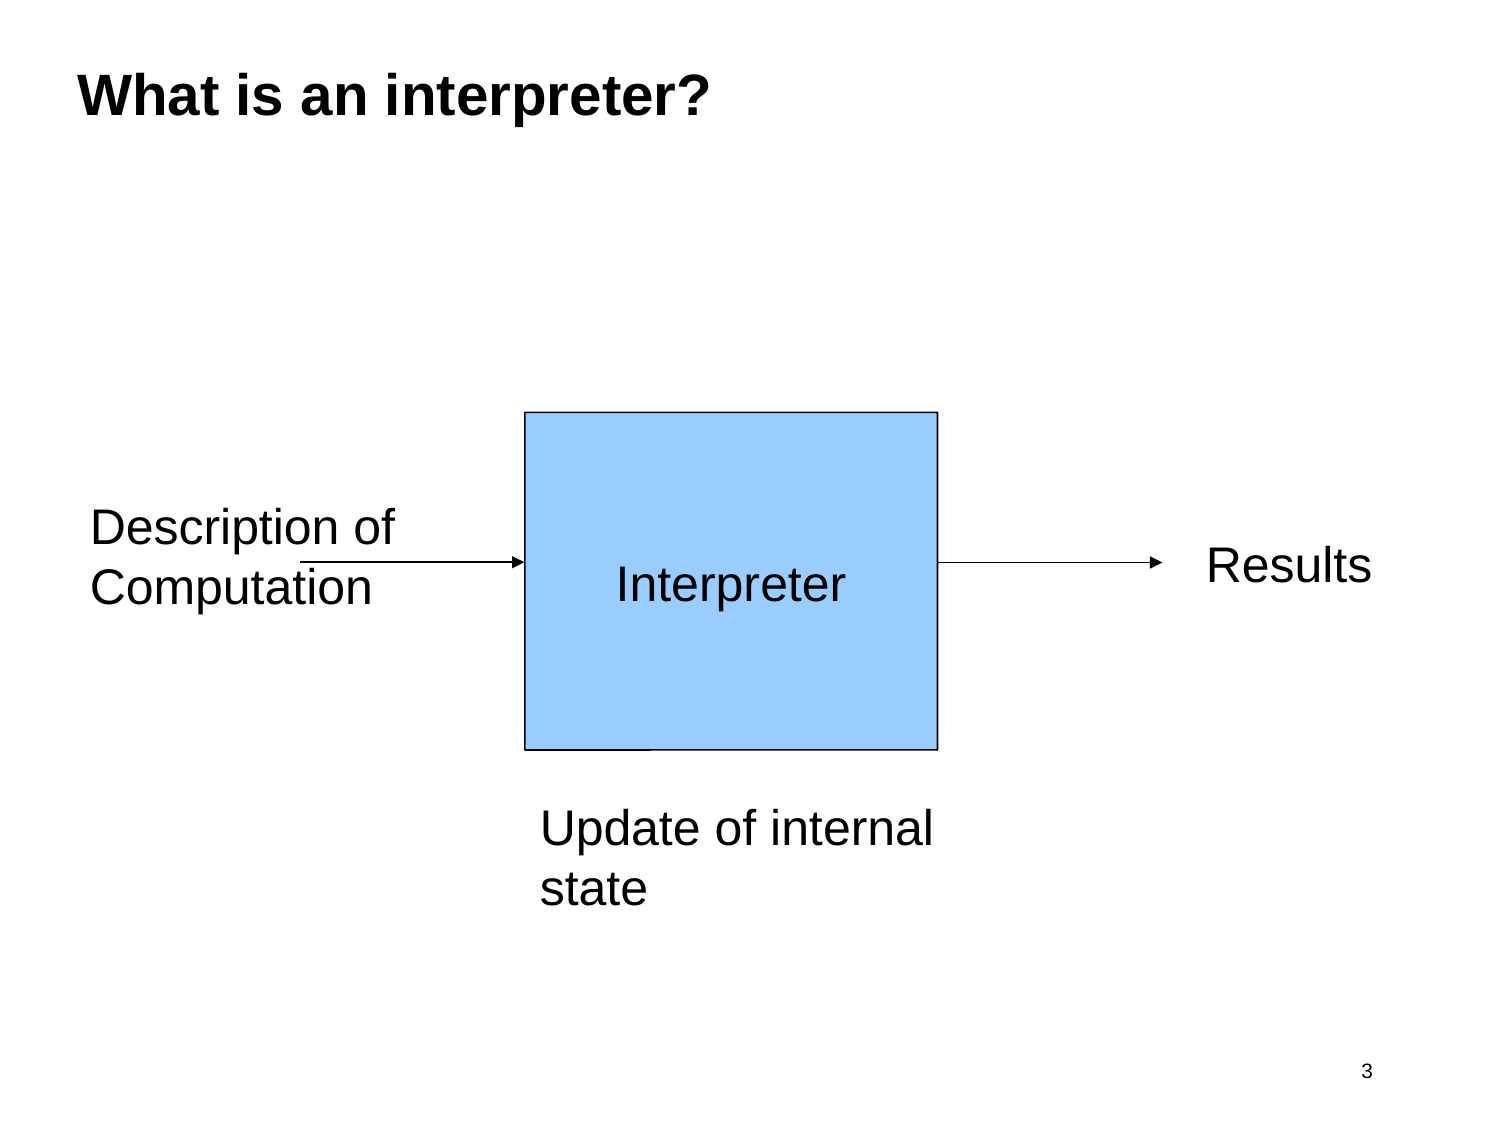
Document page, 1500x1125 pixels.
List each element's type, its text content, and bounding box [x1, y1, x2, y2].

text_box What is an interpreter? [62, 24, 1338, 163]
text_box Interpreter [524, 412, 938, 751]
text_box Update of internal state [525, 787, 976, 923]
text_box Description of Computation [75, 487, 410, 622]
text_box Results [1191, 525, 1388, 600]
text_box <number> [1025, 1049, 1388, 1101]
